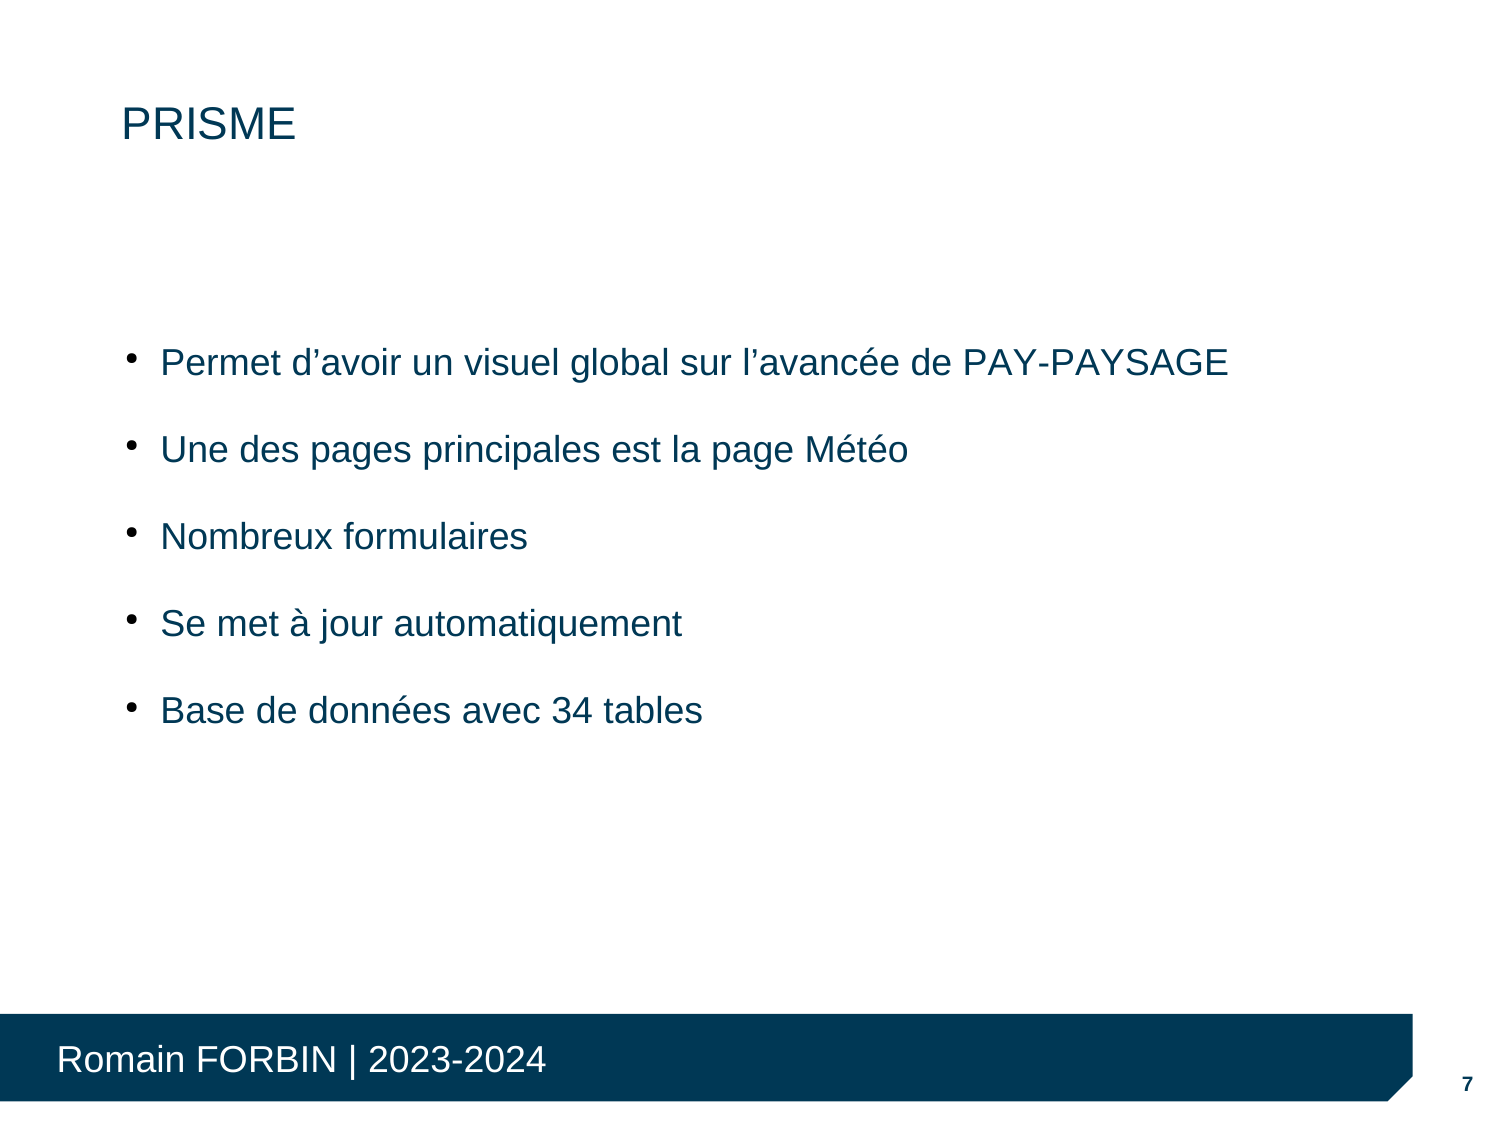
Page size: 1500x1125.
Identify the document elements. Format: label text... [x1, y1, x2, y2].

list Permet d’avoir un visuel global sur l’avancée de PAY-PAYSAGE Une des pages principales est la page Météo Nombreux formulaires Se met à jour automatiquement Base de données avec 34 tables [125, 337, 1382, 970]
title PRISME [121, 68, 1438, 179]
